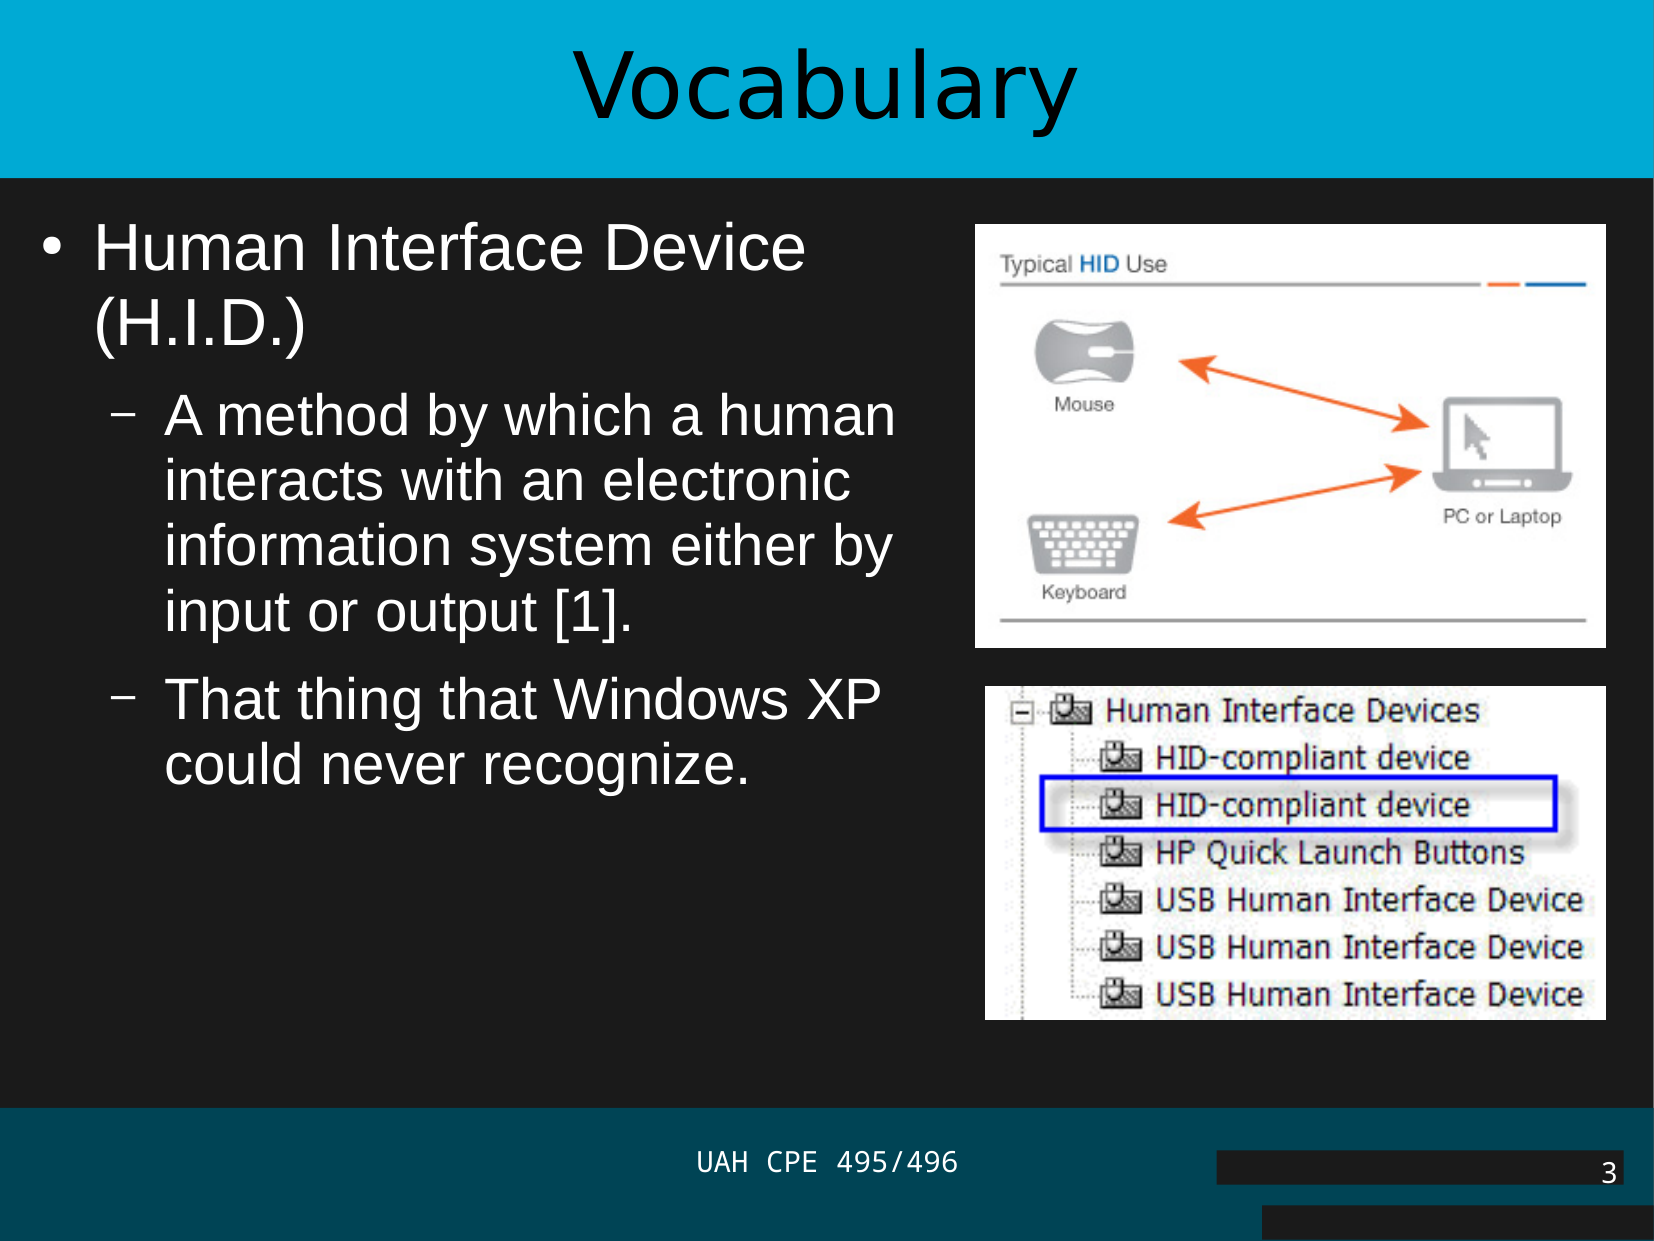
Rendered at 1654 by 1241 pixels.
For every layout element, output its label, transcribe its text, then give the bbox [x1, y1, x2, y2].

picture [985, 686, 1606, 1021]
picture [975, 224, 1606, 649]
list Human Interface Device (H.I.D.) A method by which a human interacts with an electronic information system either by input or output [1]. That thing that Windows XP could never recognize. [22, 210, 1006, 1096]
title Vocabulary [82, 8, 1571, 166]
